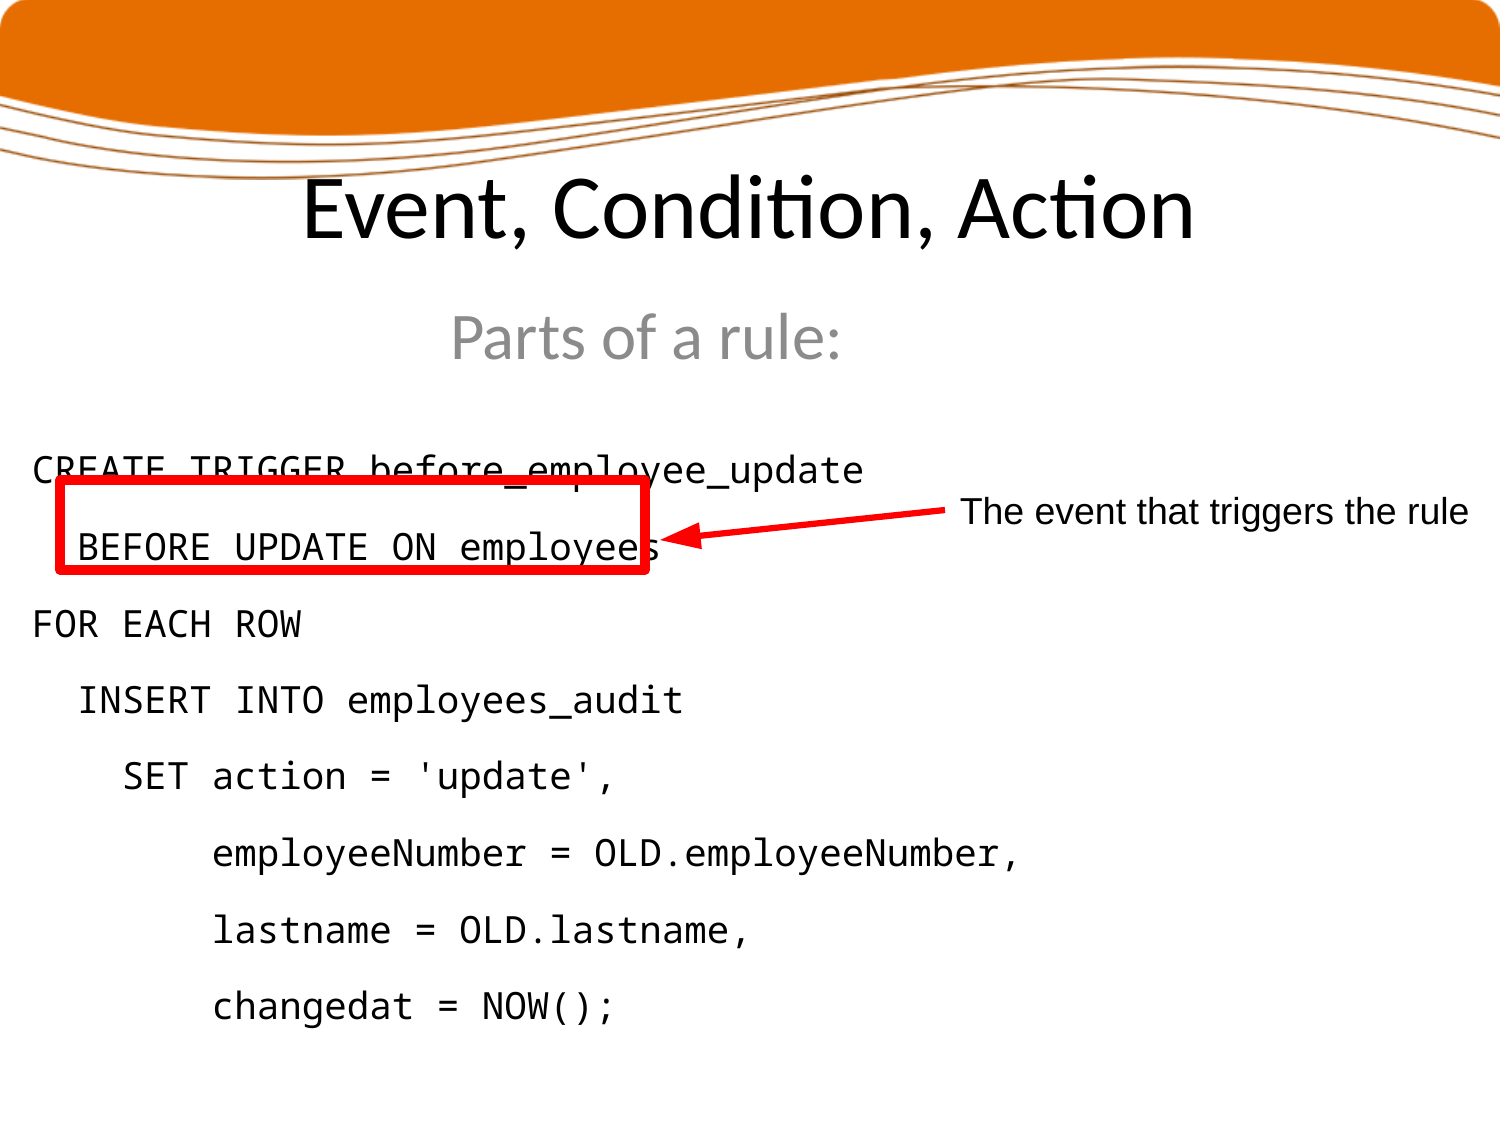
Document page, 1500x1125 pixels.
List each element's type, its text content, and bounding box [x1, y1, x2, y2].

subtitle Parts of a rule: [435, 931, 1486, 982]
text_box The event that triggers the rule [945, 483, 1485, 540]
title Event, Condition, Action [75, 125, 1425, 279]
text_box CREATE TRIGGER before_employee_update BEFORE UPDATE ON employees FOR EACH ROW INSERT INTO employees_audit SET action = 'update', employeeNumber = OLD.employeeNumber, lastname = OLD.lastname, changedat = NOW(); [17, 436, 1500, 931]
subtitle Parts of a rule: [435, 285, 1486, 436]
picture [0, 0, 1500, 180]
